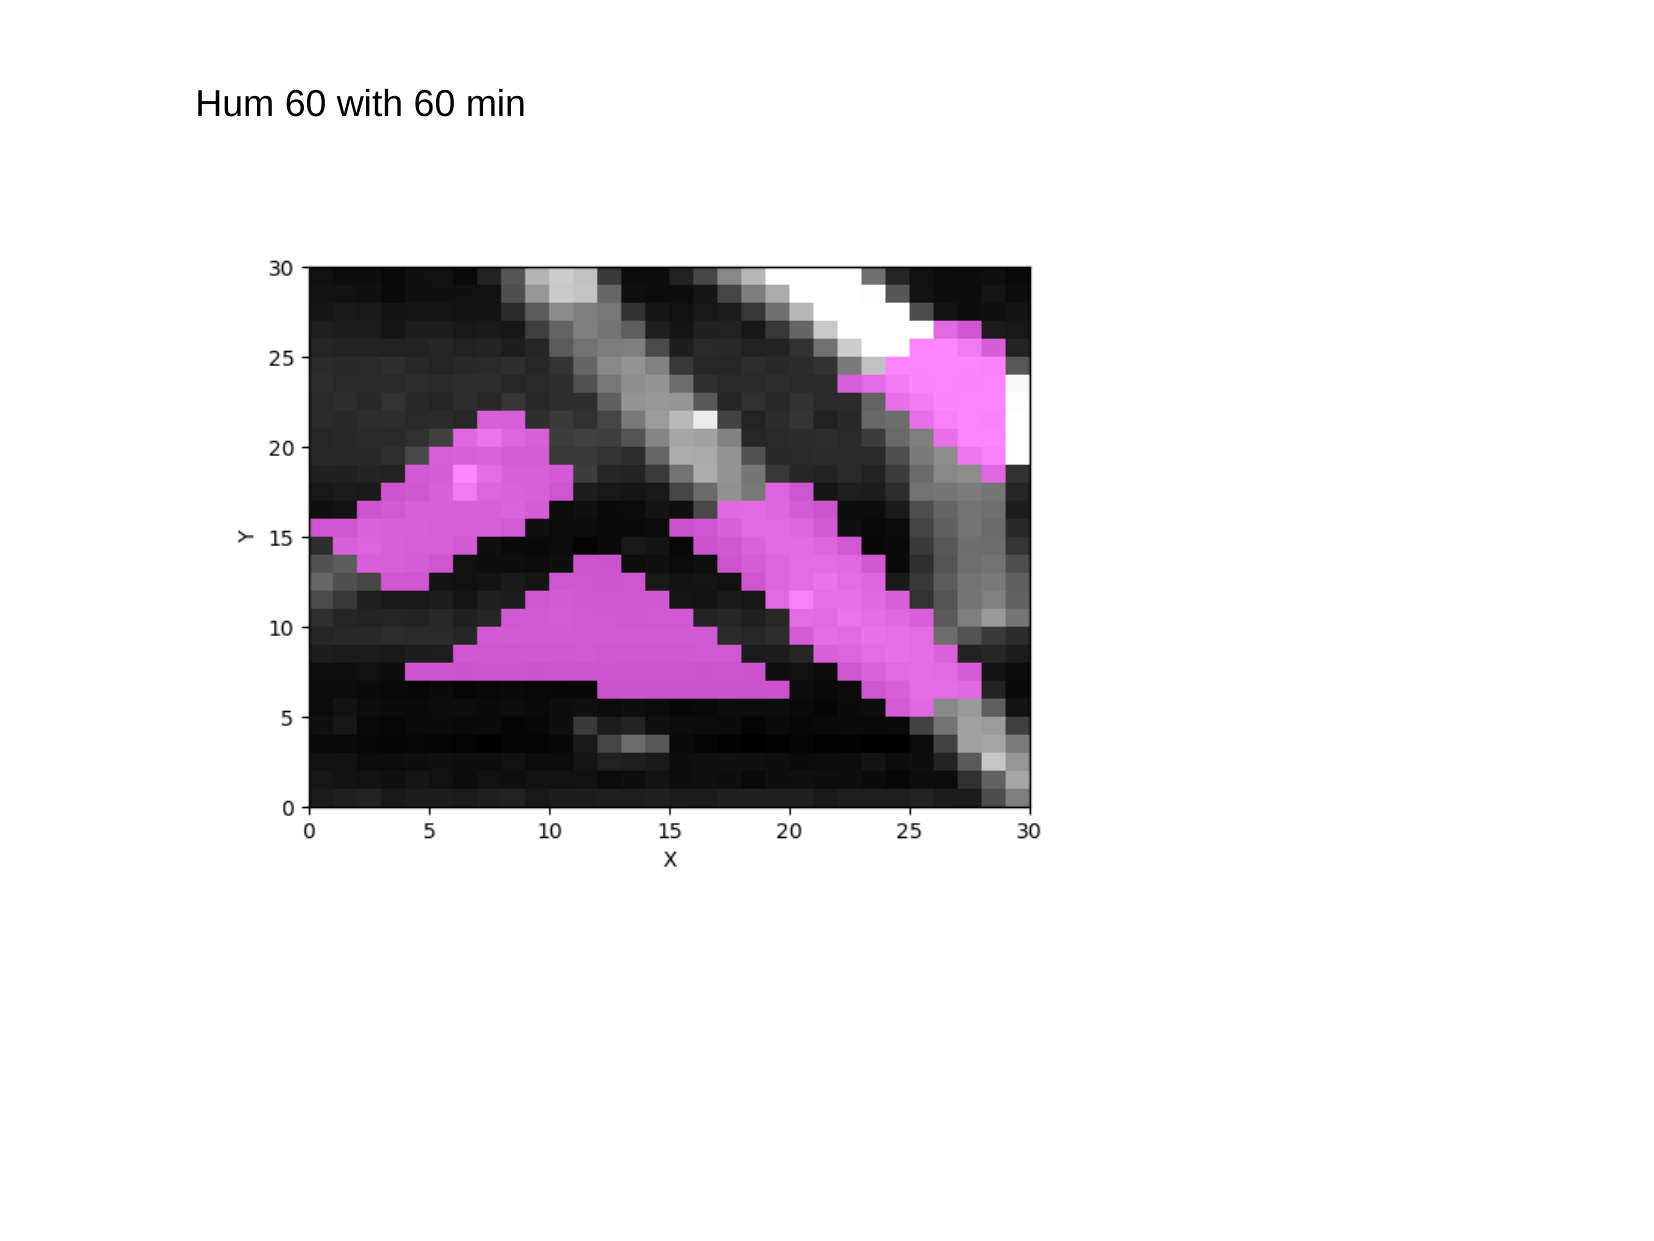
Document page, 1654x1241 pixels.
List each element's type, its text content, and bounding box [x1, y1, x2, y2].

picture [165, 195, 1126, 916]
text_box Hum 60 with 60 min [180, 75, 542, 132]
